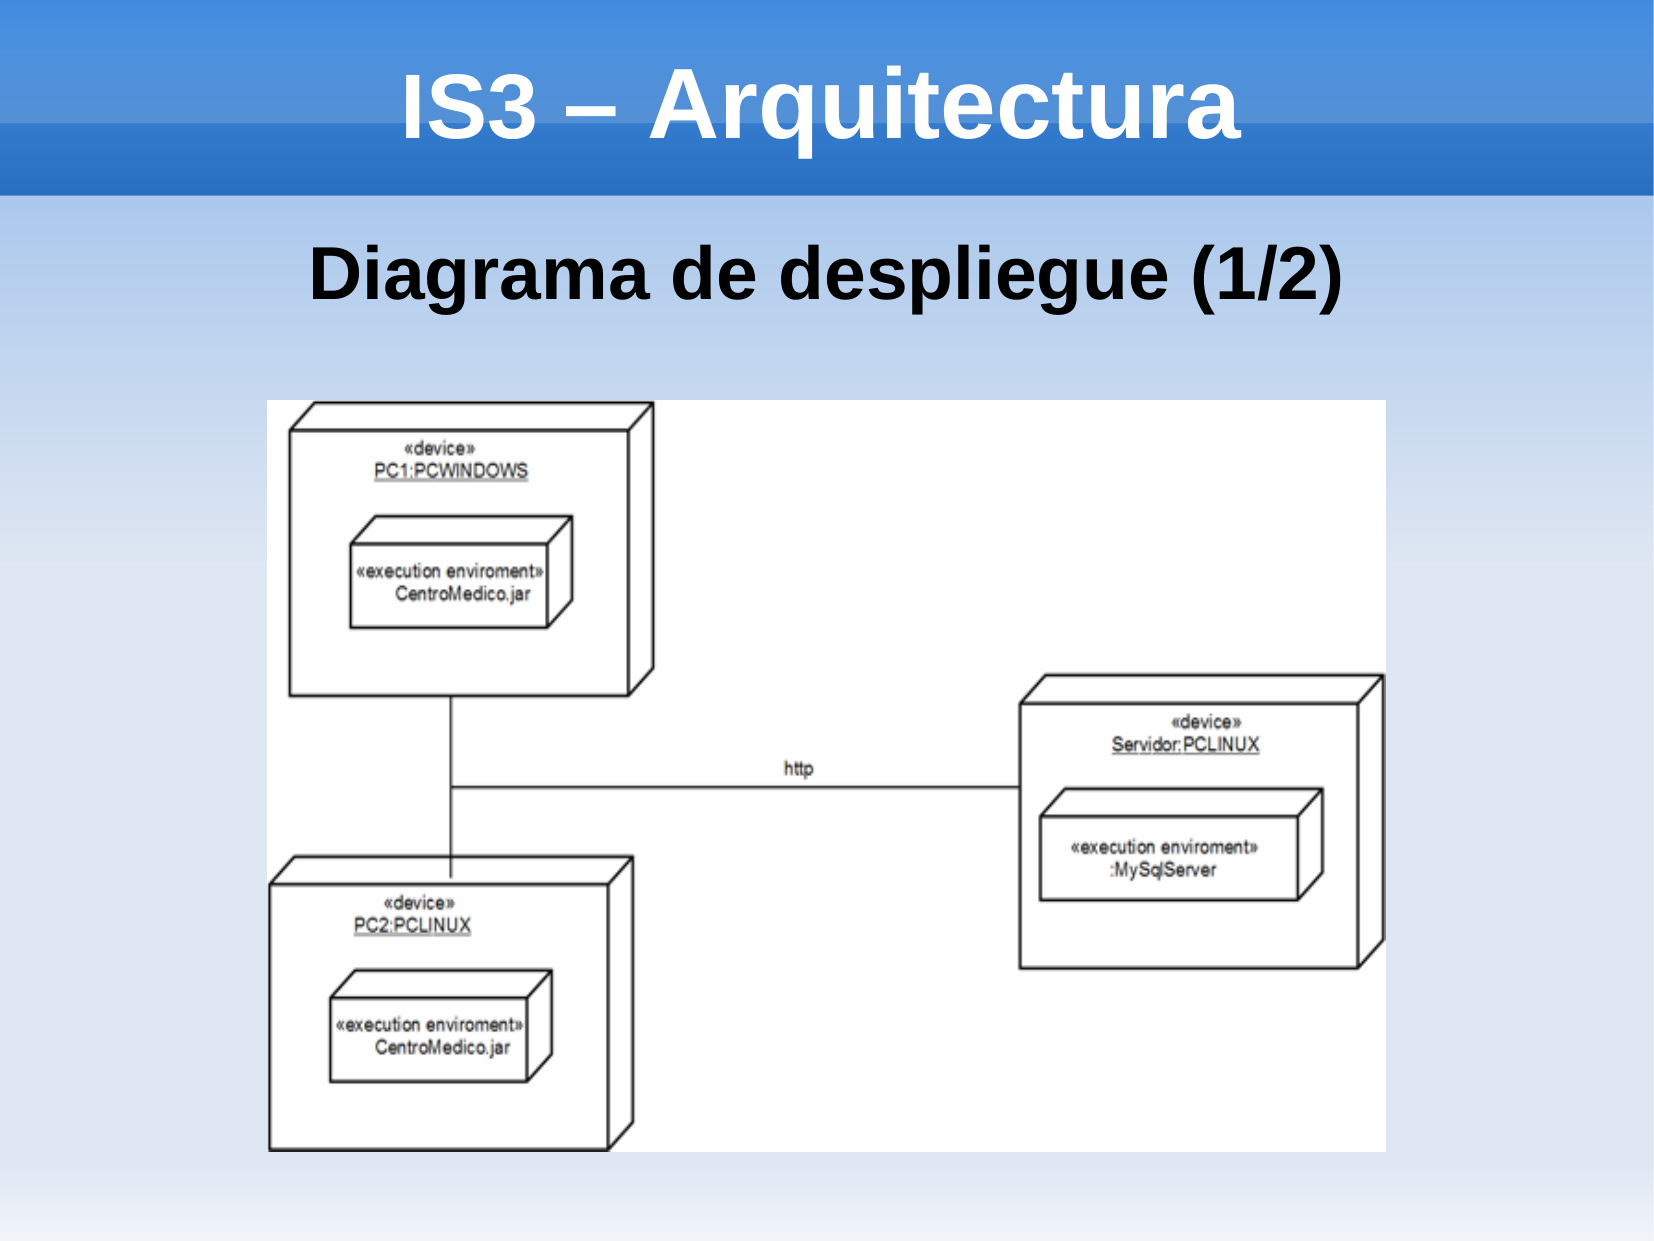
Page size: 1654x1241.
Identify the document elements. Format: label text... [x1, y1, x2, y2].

picture [0, 0, 1654, 1241]
title IS3 – Arquitectura [76, 0, 1565, 208]
text_box Diagrama de despliegue (1/2) [59, 224, 1595, 324]
